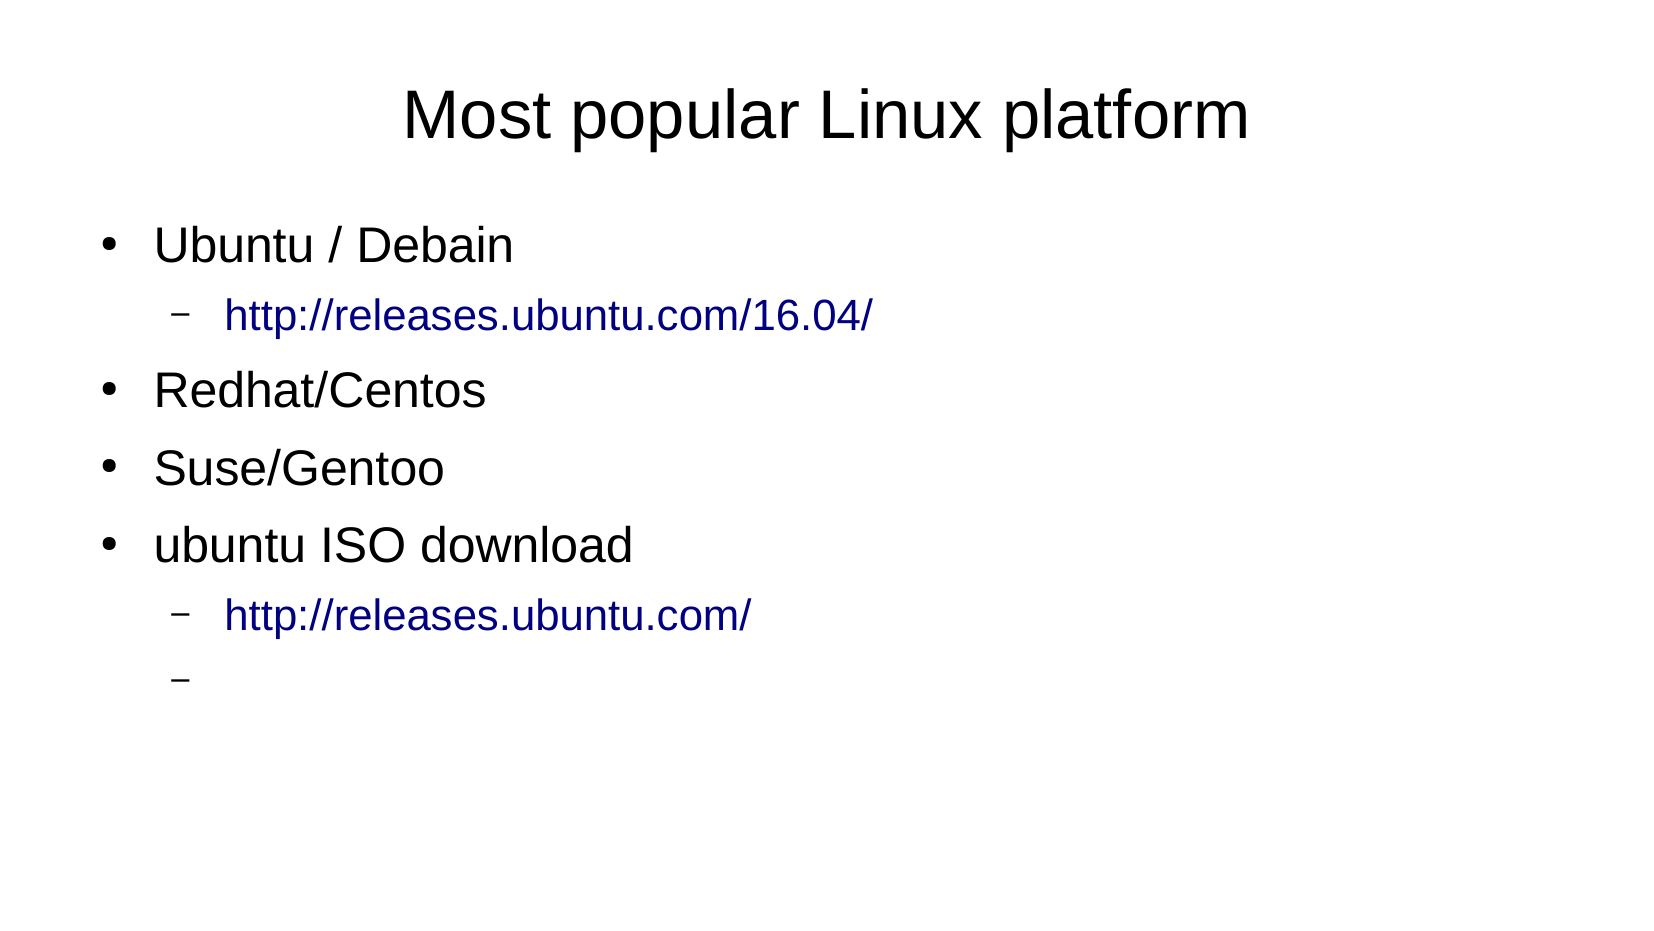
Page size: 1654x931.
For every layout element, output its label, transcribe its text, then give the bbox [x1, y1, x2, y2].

list Ubuntu / Debain http://releases.ubuntu.com/16.04/ Redhat/Centos Suse/Gentoo ubuntu ISO download http://releases.ubuntu.com/ [82, 217, 1571, 758]
title Most popular Linux platform [82, 37, 1571, 193]
